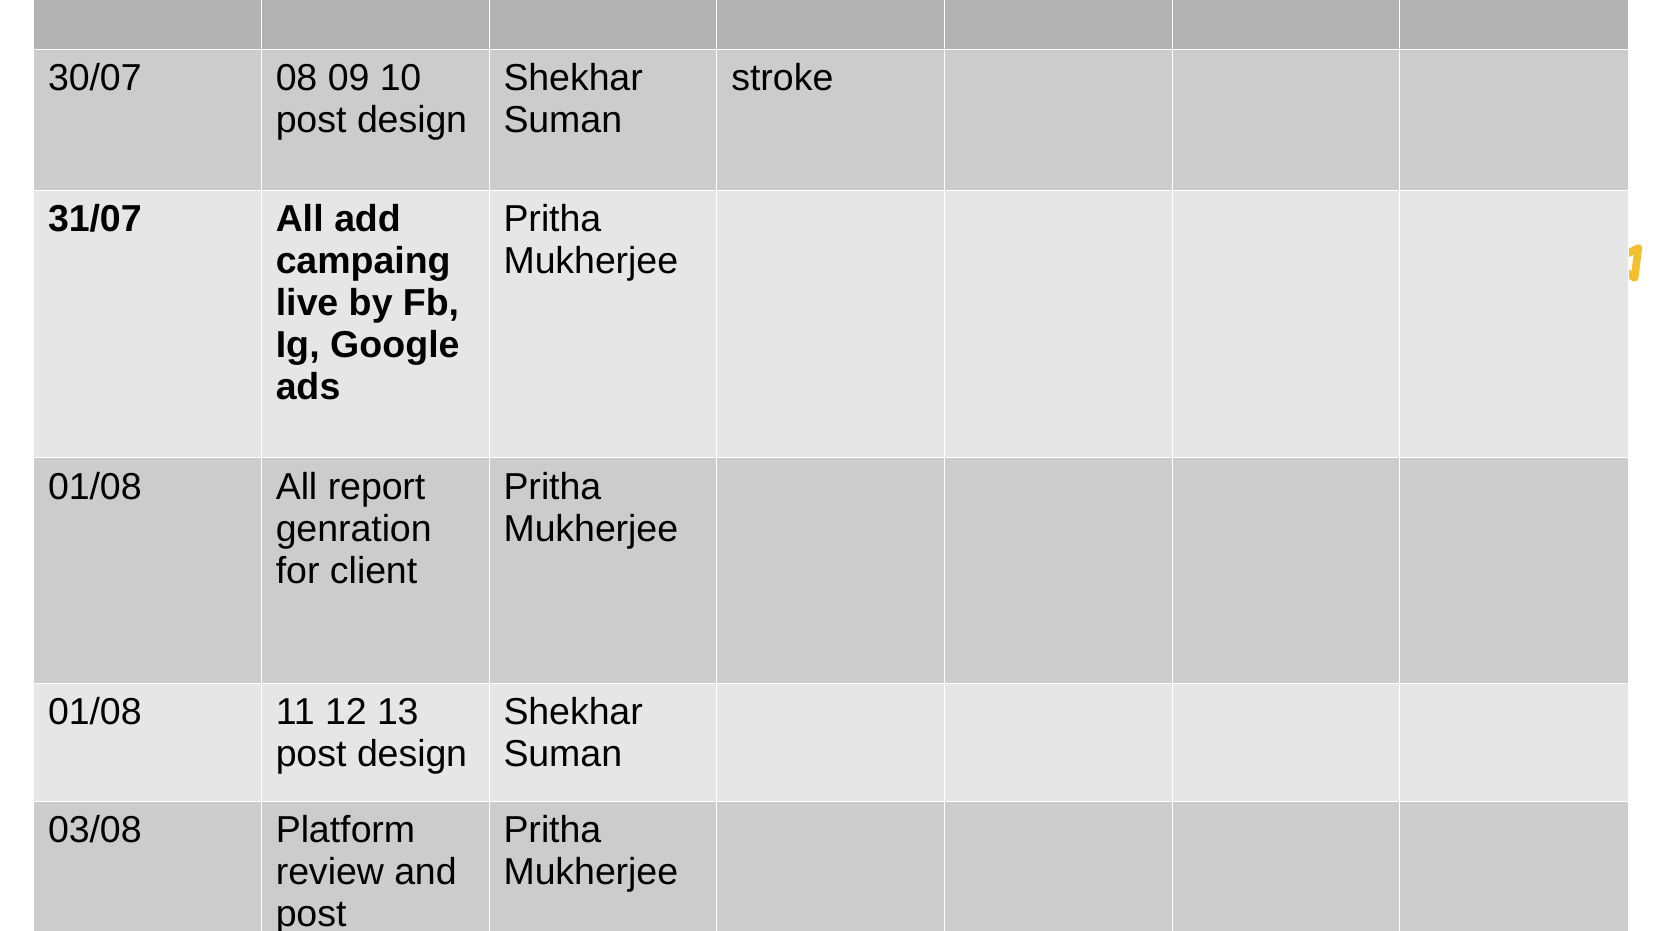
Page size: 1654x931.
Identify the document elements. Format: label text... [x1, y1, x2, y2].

table_cell [1173, 191, 1399, 457]
table_cell stroke [717, 50, 944, 190]
table_cell [945, 684, 1172, 801]
table_cell Shekhar Suman [490, 684, 716, 801]
table_cell Pritha Mukherjee [490, 191, 716, 457]
table_cell Shekhar Suman [490, 50, 716, 190]
table_cell [945, 802, 1172, 931]
table_cell 01/08 [34, 684, 261, 801]
table_header [1400, 0, 1628, 49]
table_cell All add campaing live by Fb, Ig, Google ads [262, 191, 489, 457]
table_cell 30/07 [34, 50, 261, 190]
table_cell 03/08 [34, 802, 261, 931]
table_header [262, 0, 489, 49]
table_header [717, 0, 944, 49]
table_cell [945, 458, 1172, 683]
table_cell [1400, 684, 1628, 801]
table_cell 01/08 [34, 458, 261, 683]
table_cell [1400, 458, 1628, 683]
table_cell [1173, 50, 1399, 190]
table_cell 11 12 13 post design [262, 684, 489, 801]
table_cell [717, 684, 944, 801]
table_cell Platform review and post scheduling [262, 802, 489, 931]
table_header [945, 0, 1172, 49]
table_header [1173, 0, 1399, 49]
table_cell [1173, 684, 1399, 801]
table_cell [717, 458, 944, 683]
table_cell All report genration for client [262, 458, 489, 683]
table_cell [1400, 191, 1628, 457]
table_cell 31/07 [34, 191, 261, 457]
table_cell Pritha Mukherjee [490, 802, 716, 931]
table_header [34, 0, 261, 49]
table_cell [945, 50, 1172, 190]
table_cell [717, 191, 944, 457]
table_cell [1173, 802, 1399, 931]
table_cell 08 09 10 post design [262, 50, 489, 190]
table_cell [1173, 458, 1399, 683]
table_cell [945, 191, 1172, 457]
table_cell [717, 802, 944, 931]
table_cell [1400, 50, 1628, 190]
table_cell [1400, 802, 1628, 931]
table_header [490, 0, 716, 49]
table_cell Pritha Mukherjee [490, 458, 716, 683]
